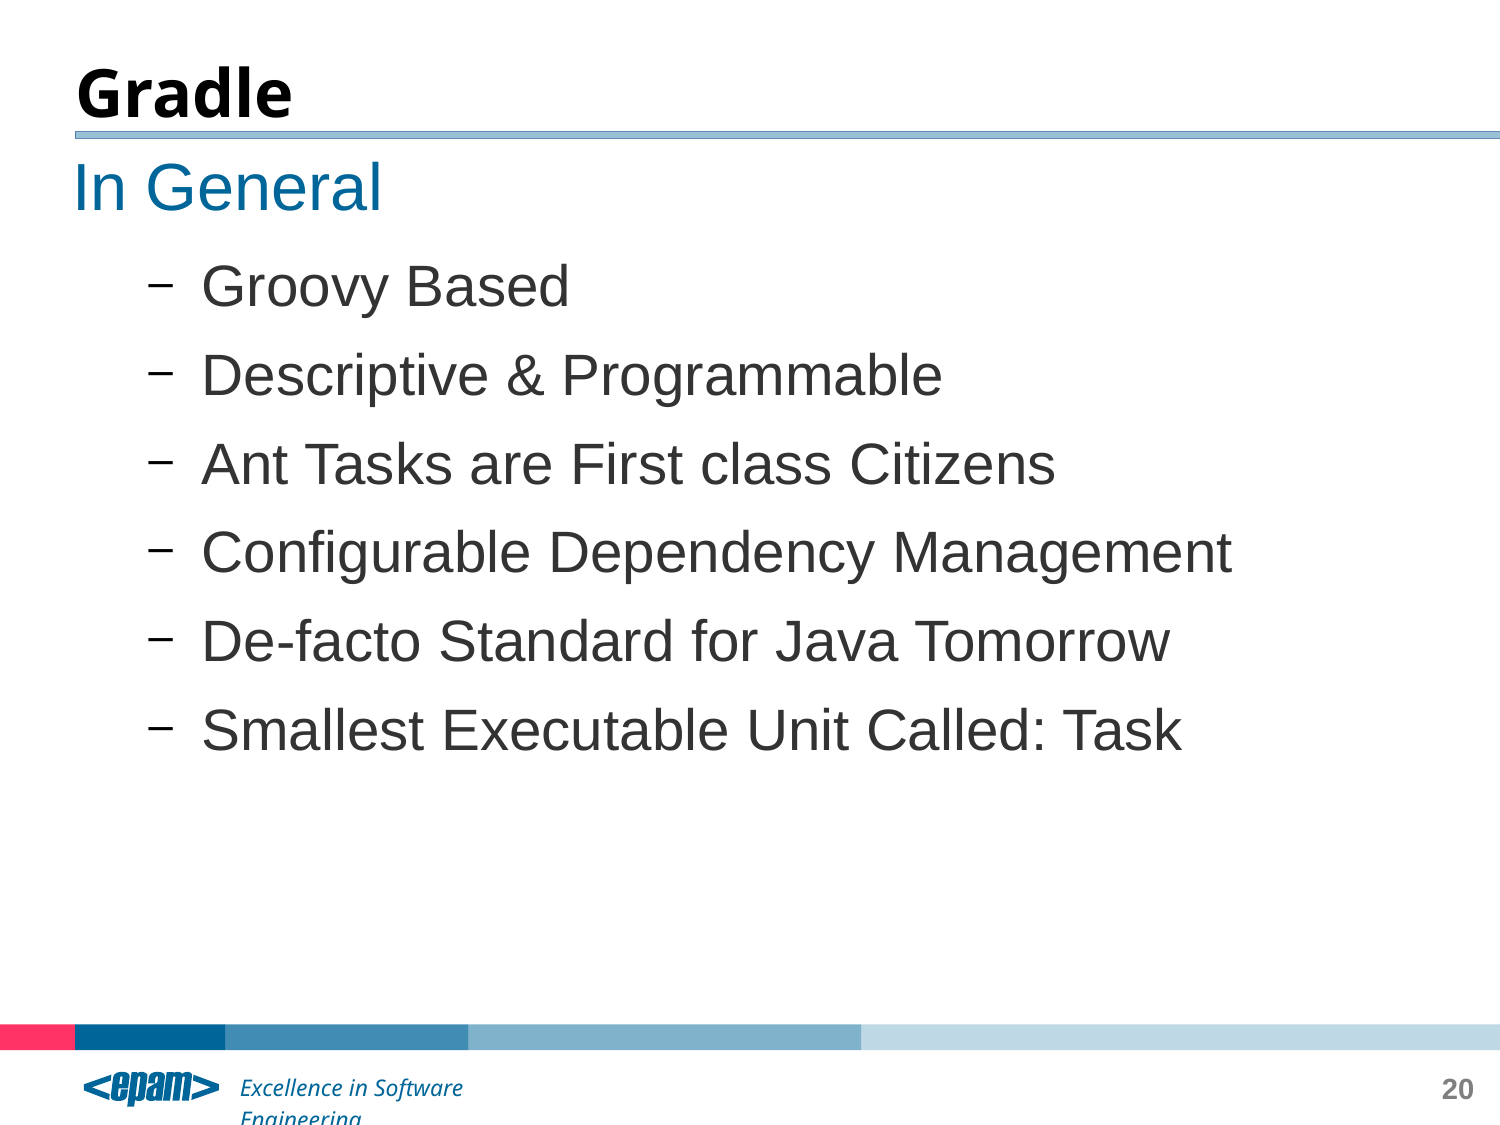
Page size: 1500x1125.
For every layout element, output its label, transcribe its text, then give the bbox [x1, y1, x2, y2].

title Gradle [75, 44, 1425, 138]
text_box <number> [1395, 1070, 1475, 1125]
list In General Groovy Based Descriptive & Programmable Ant Tasks are First class Citizens Configurable Dependency Management De-facto Standard for Java Tomorrow Smallest Executable Unit Called: Task [60, 149, 1441, 1006]
